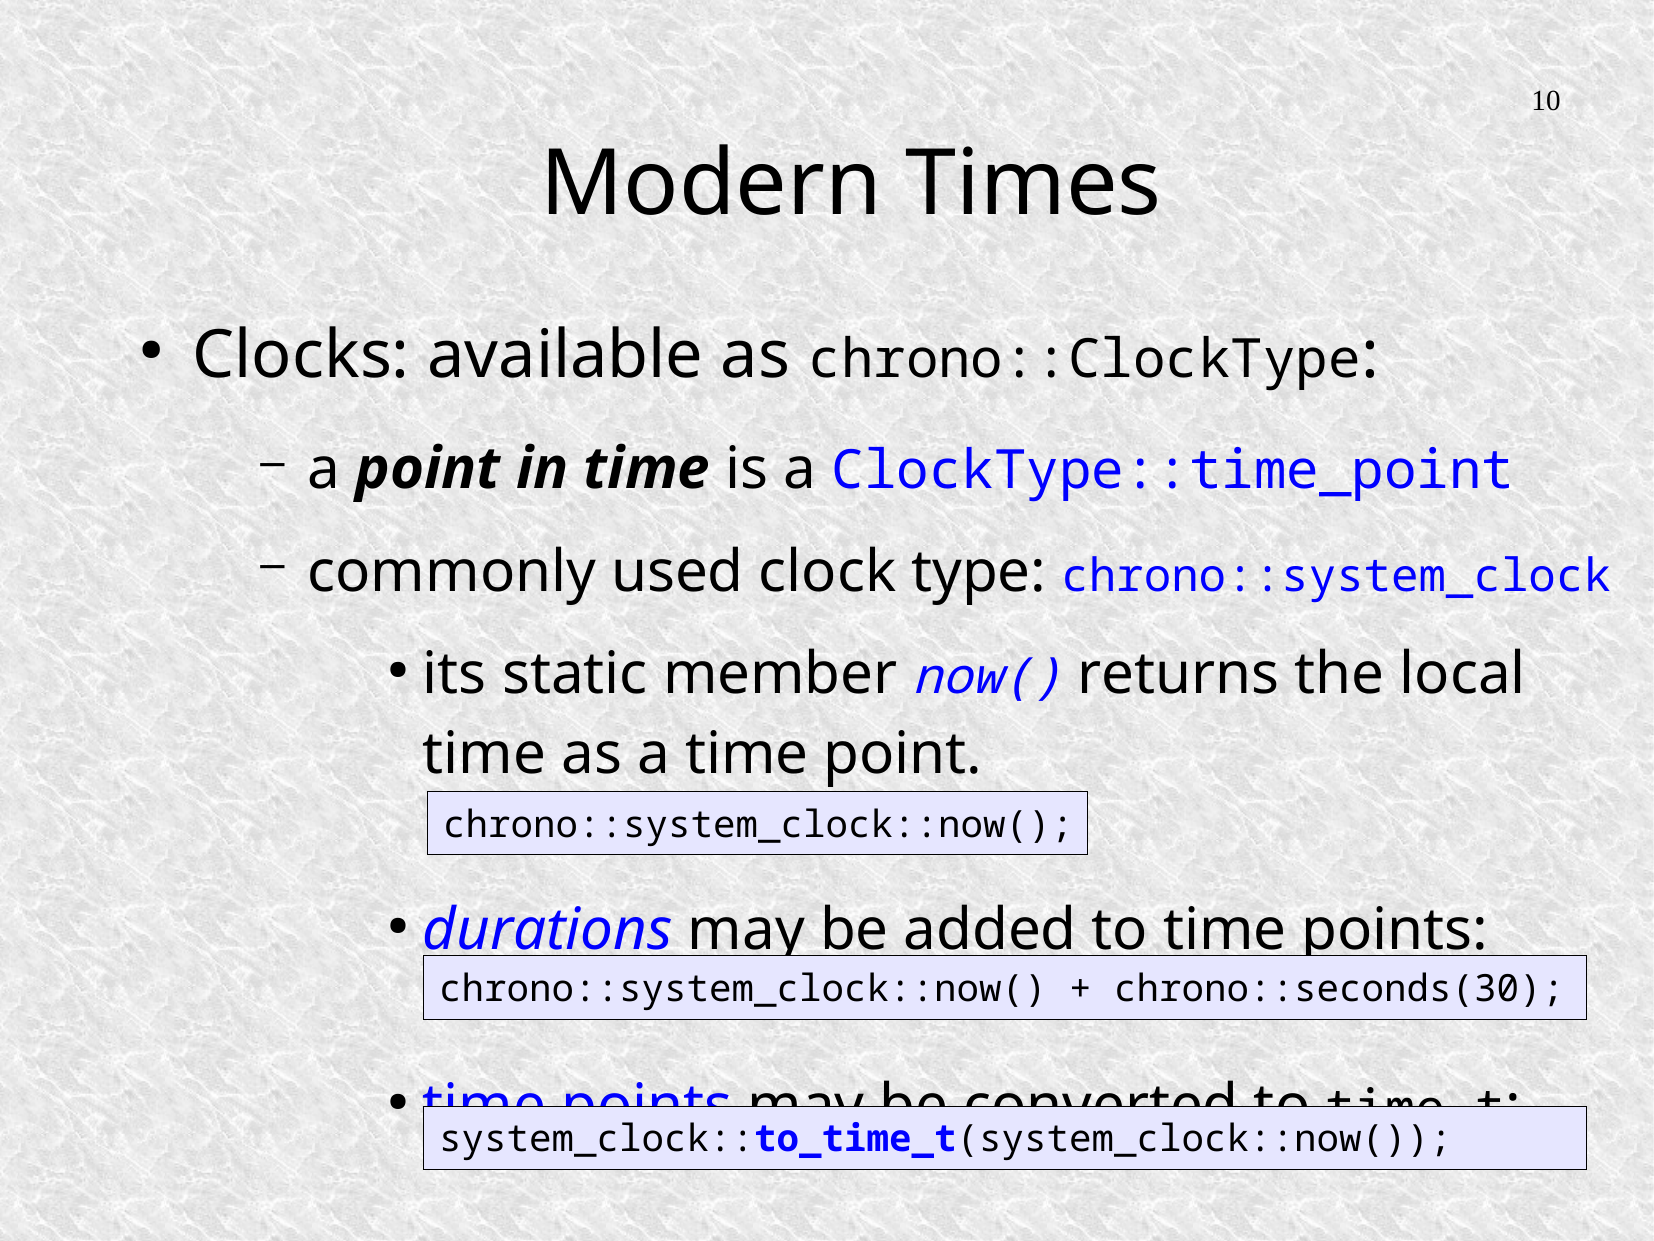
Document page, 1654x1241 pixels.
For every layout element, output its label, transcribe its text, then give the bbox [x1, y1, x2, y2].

list Clocks: available as chrono::ClockType: a point in time is a ClockType::time_point commonly used clock type: chrono::system_clock its static member now() returns the local time as a time point. durations may be added to time points: time points may be converted to time_t: (e.g. to use localtime(3)) [121, 305, 1641, 1241]
text_box chrono::system_clock::now(); [443, 797, 1074, 842]
text_box chrono::system_clock::now() + chrono::seconds(30); [439, 961, 1565, 1006]
title Modern Times [123, 73, 1536, 284]
picture [0, 0, 1654, 1241]
text_box [423, 1106, 1587, 1170]
text_box system_clock::to_time_t(system_clock::now()); [439, 1111, 1565, 1157]
text_box [423, 955, 1587, 1020]
